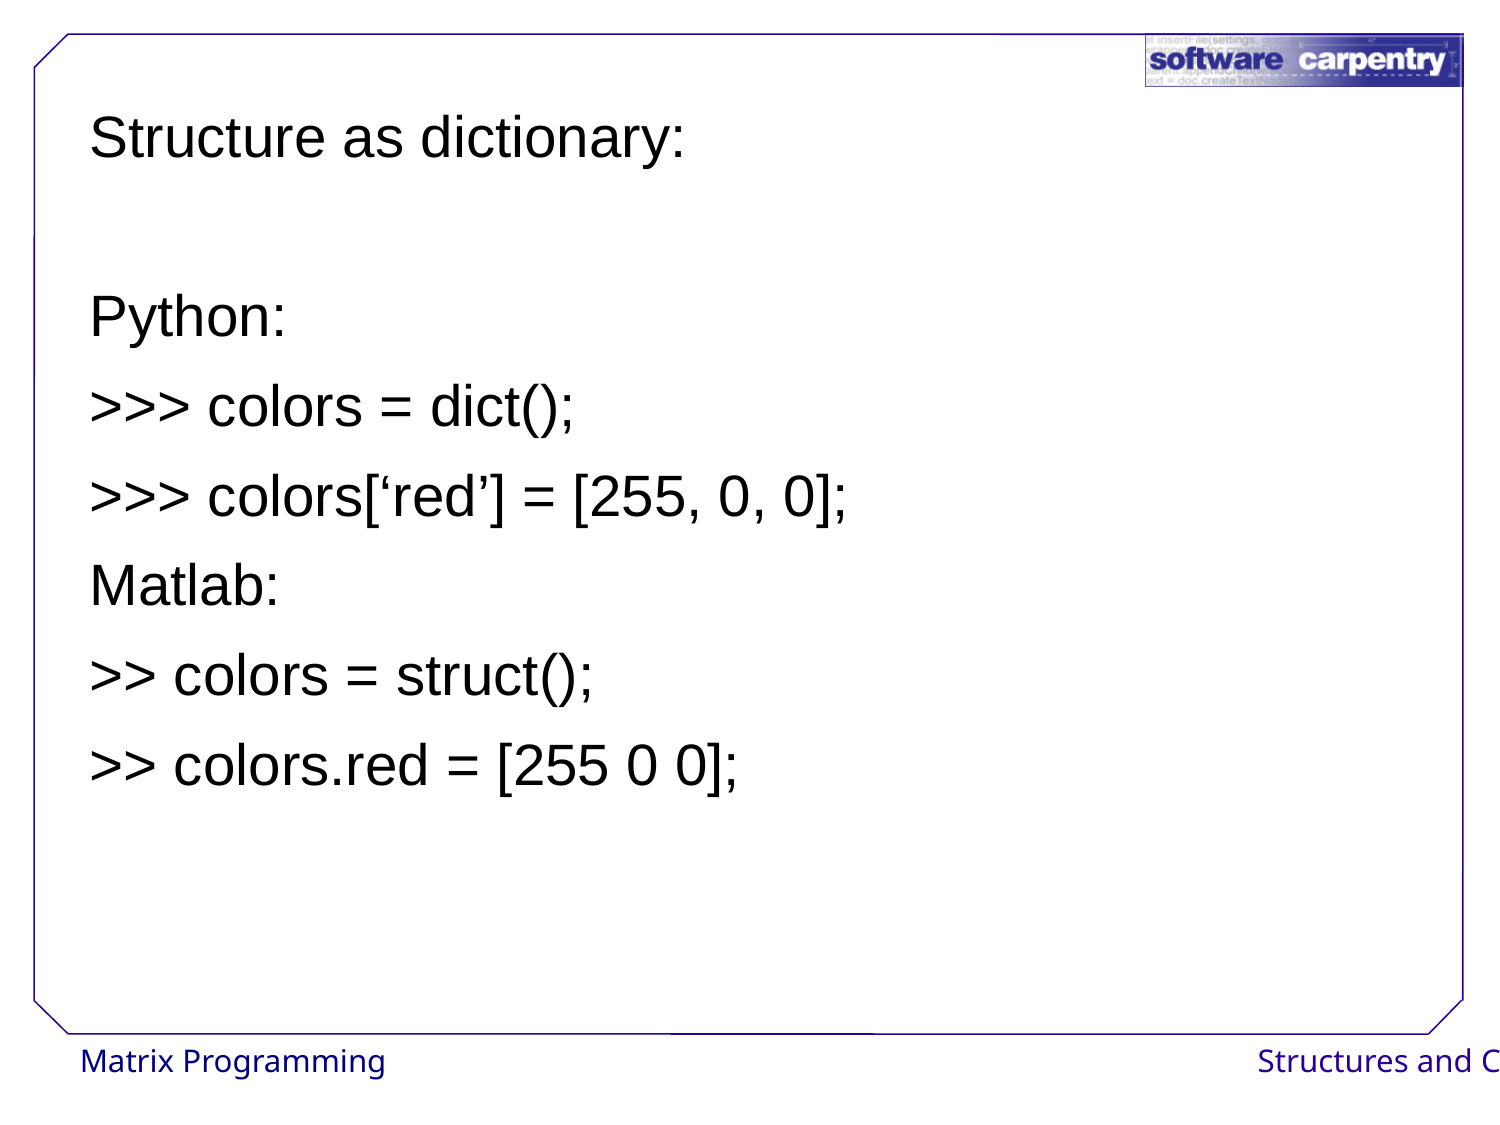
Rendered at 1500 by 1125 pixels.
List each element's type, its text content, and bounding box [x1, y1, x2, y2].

list Structure as dictionary: Python: >>> colors = dict(); >>> colors[‘red’] = [255, 0, 0]; Matlab: >> colors = struct(); >> colors.red = [255 0 0]; [75, 99, 1425, 1013]
picture [1145, 33, 1464, 87]
